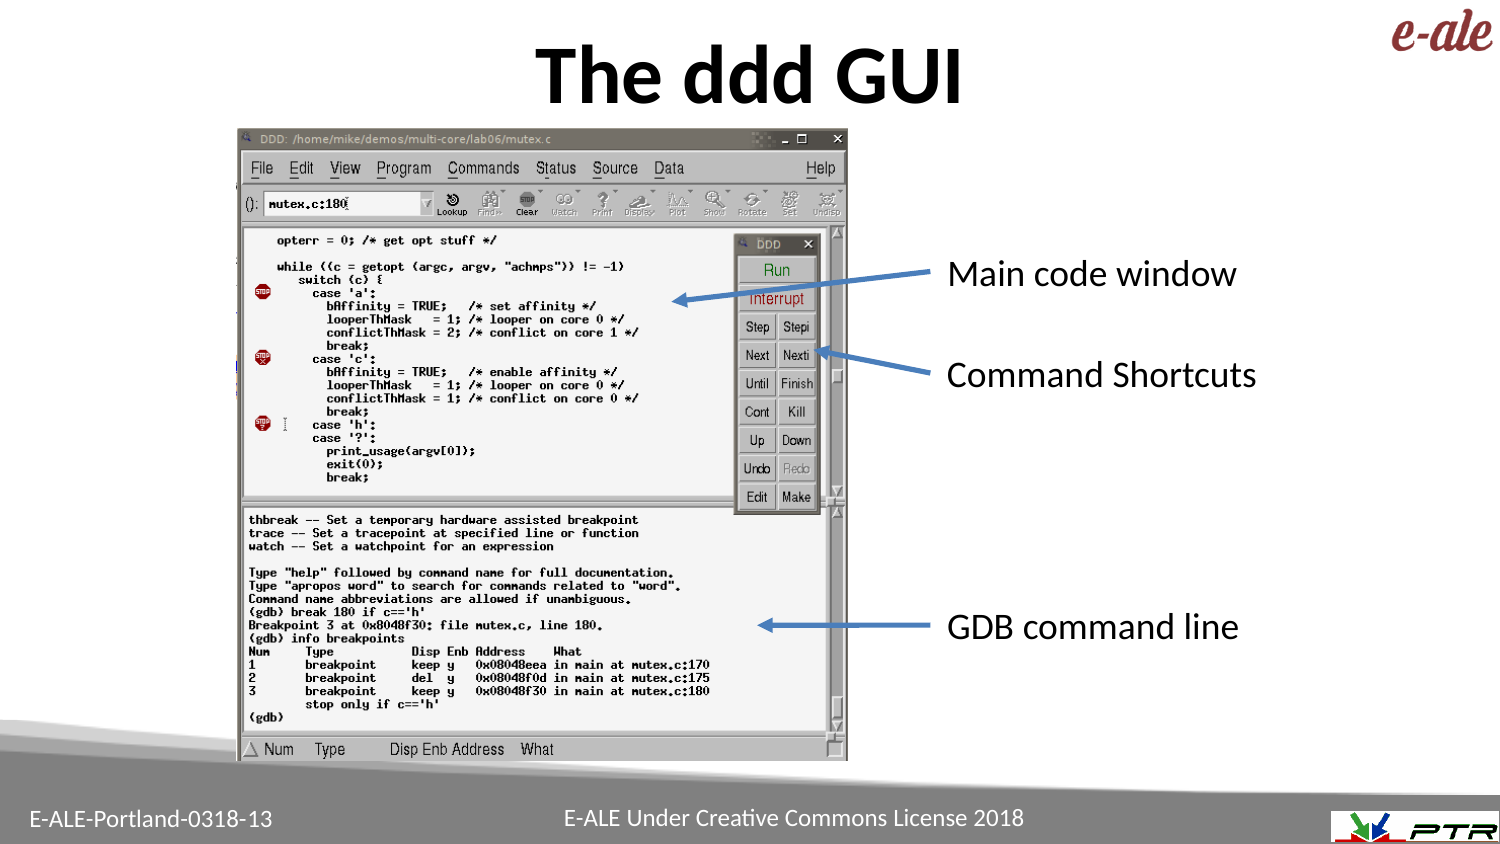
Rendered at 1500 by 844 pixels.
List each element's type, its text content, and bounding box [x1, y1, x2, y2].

title The ddd GUI [1, 0, 1500, 141]
slide_number E-ALE-Portland-0318-<number> [14, 794, 365, 840]
picture [0, 128, 1500, 795]
text_box Main code window [932, 241, 1253, 301]
picture [1331, 811, 1499, 842]
text_box Command Shortcuts [932, 342, 1273, 403]
text_box GDB command line [932, 594, 1255, 655]
